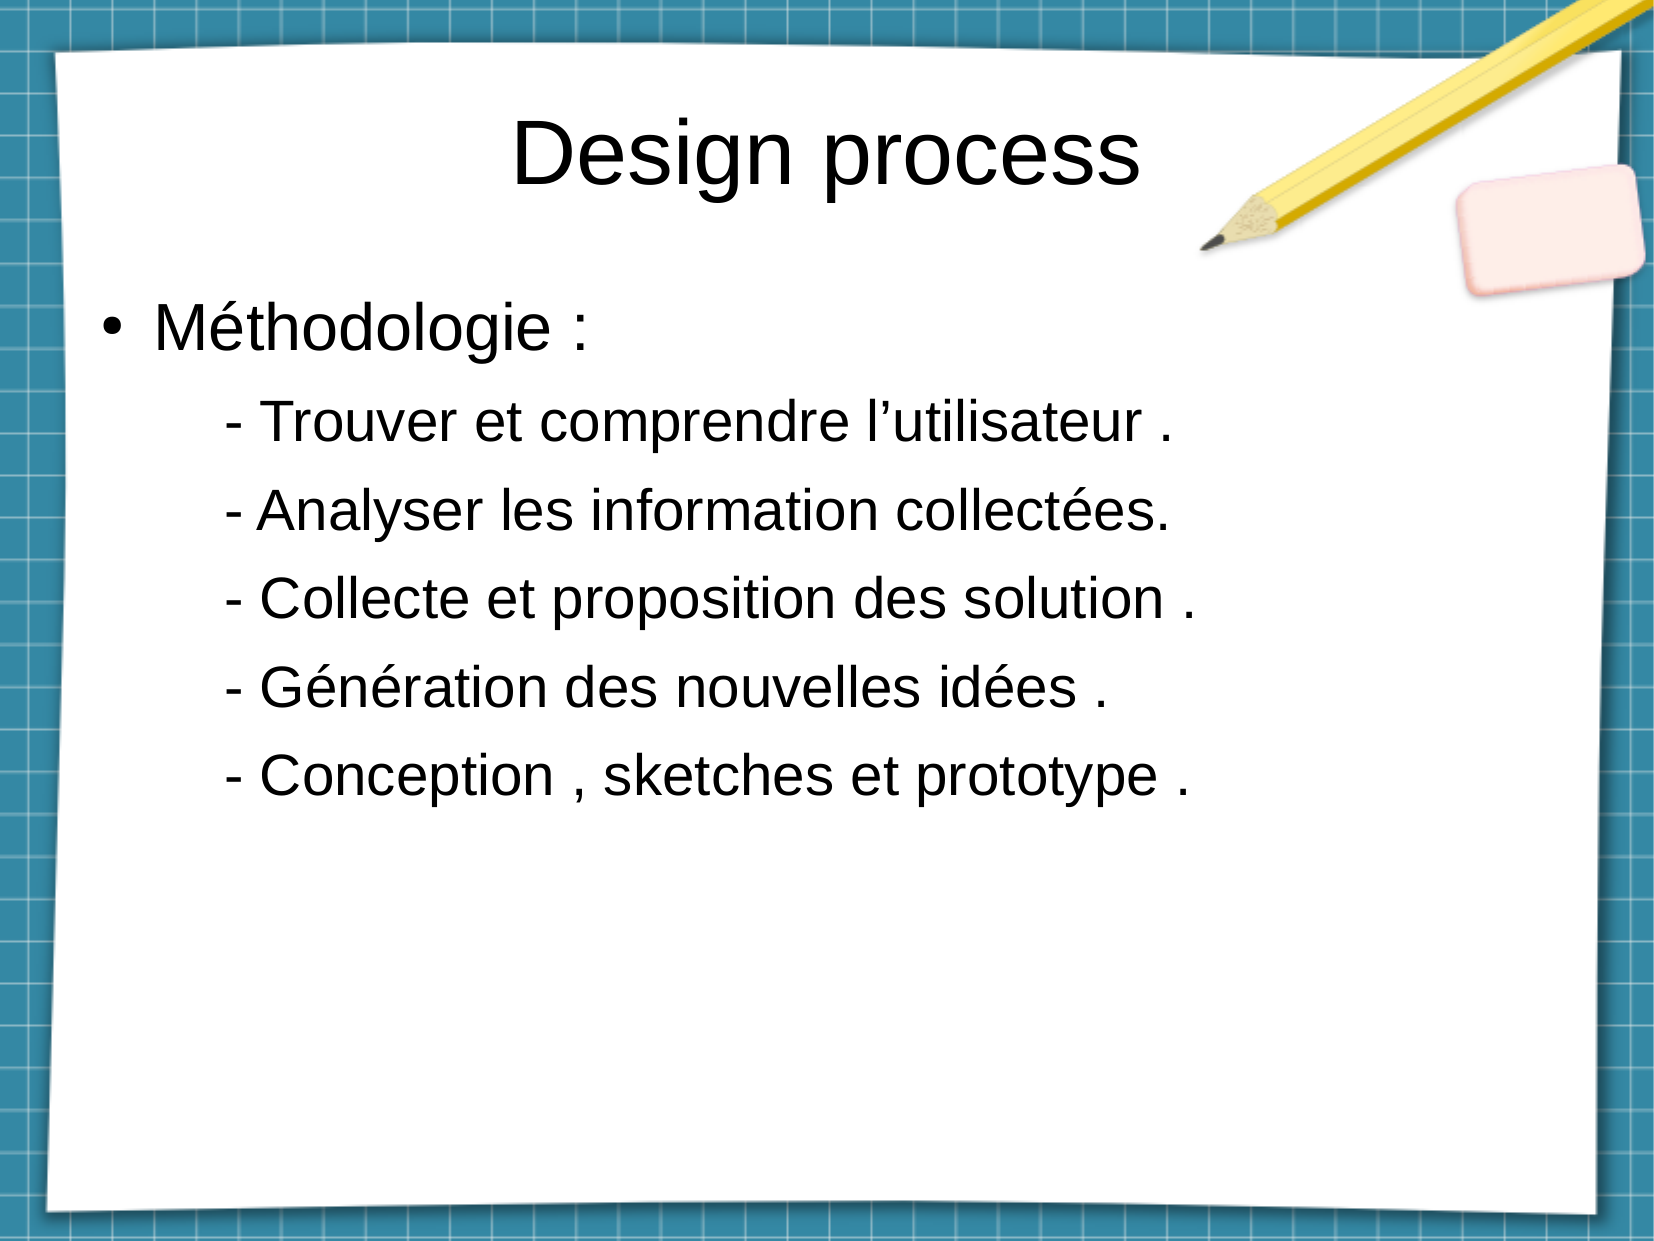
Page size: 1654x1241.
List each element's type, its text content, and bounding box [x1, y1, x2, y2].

picture [0, 0, 1654, 1241]
list Méthodologie : - Trouver et comprendre l’utilisateur . - Analyser les information collectées. - Collecte et proposition des solution . - Génération des nouvelles idées . - Conception , sketches et prototype . [82, 290, 1571, 1010]
title Design process [82, 49, 1571, 257]
